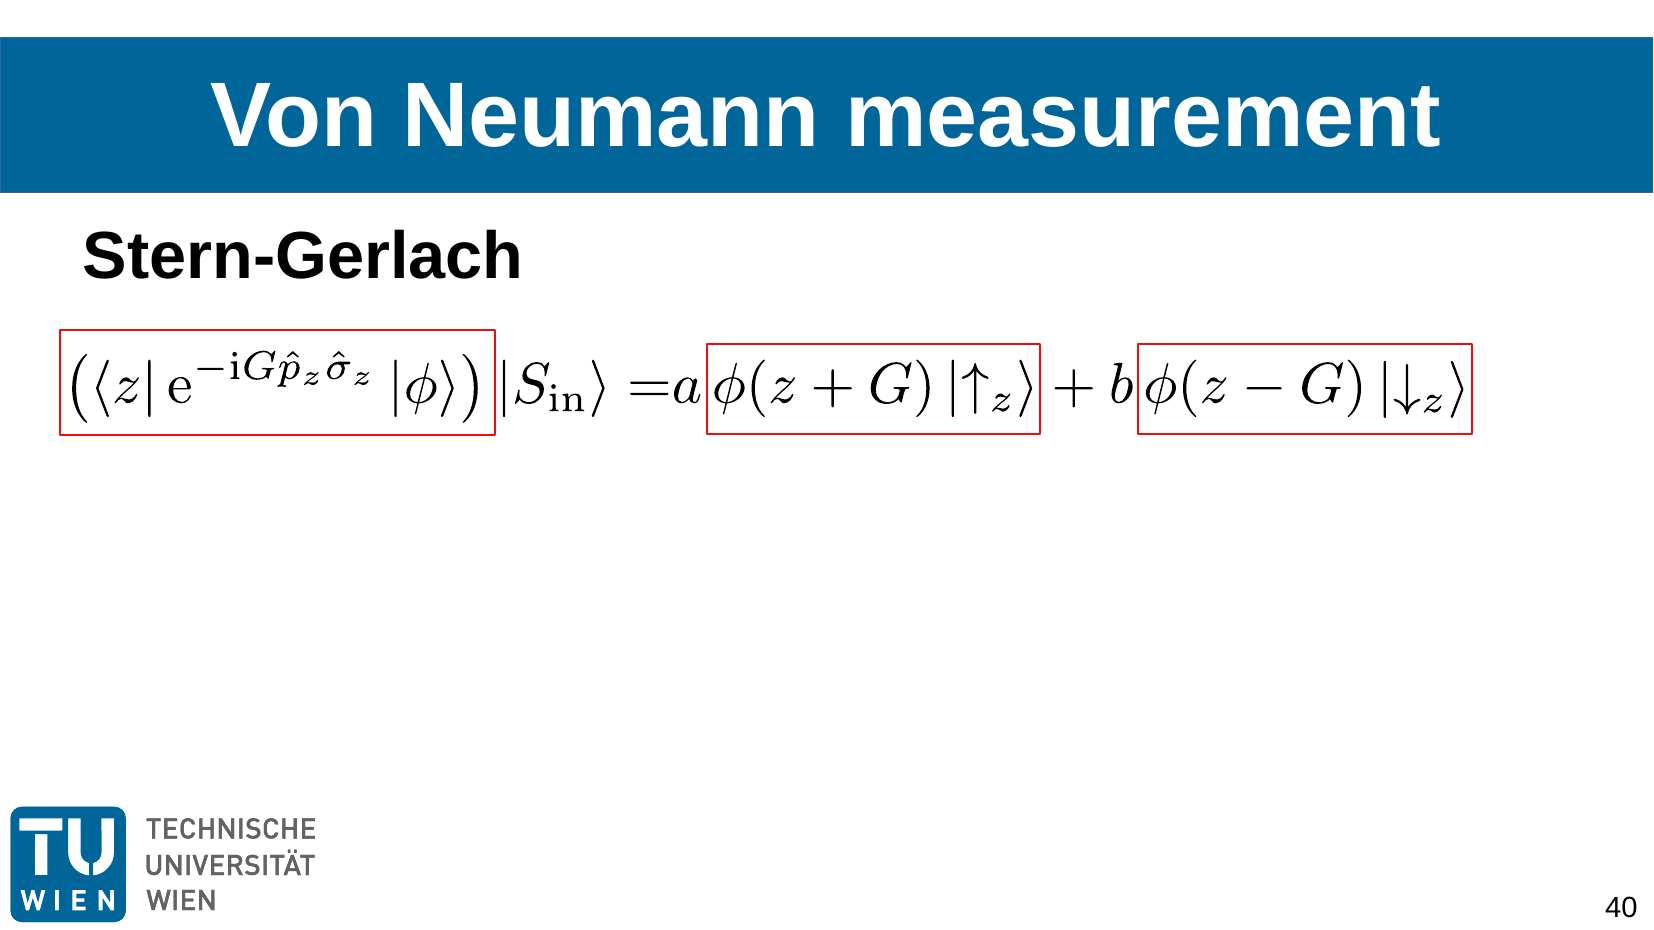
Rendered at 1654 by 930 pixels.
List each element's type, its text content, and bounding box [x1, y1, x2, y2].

picture [61, 343, 494, 431]
list Stern-Gerlach [82, 217, 1571, 301]
picture [708, 345, 1039, 431]
picture [1041, 343, 1137, 431]
picture [1139, 345, 1365, 431]
picture [496, 343, 706, 431]
title Von Neumann measurement [0, 37, 1653, 193]
picture [1374, 351, 1480, 426]
